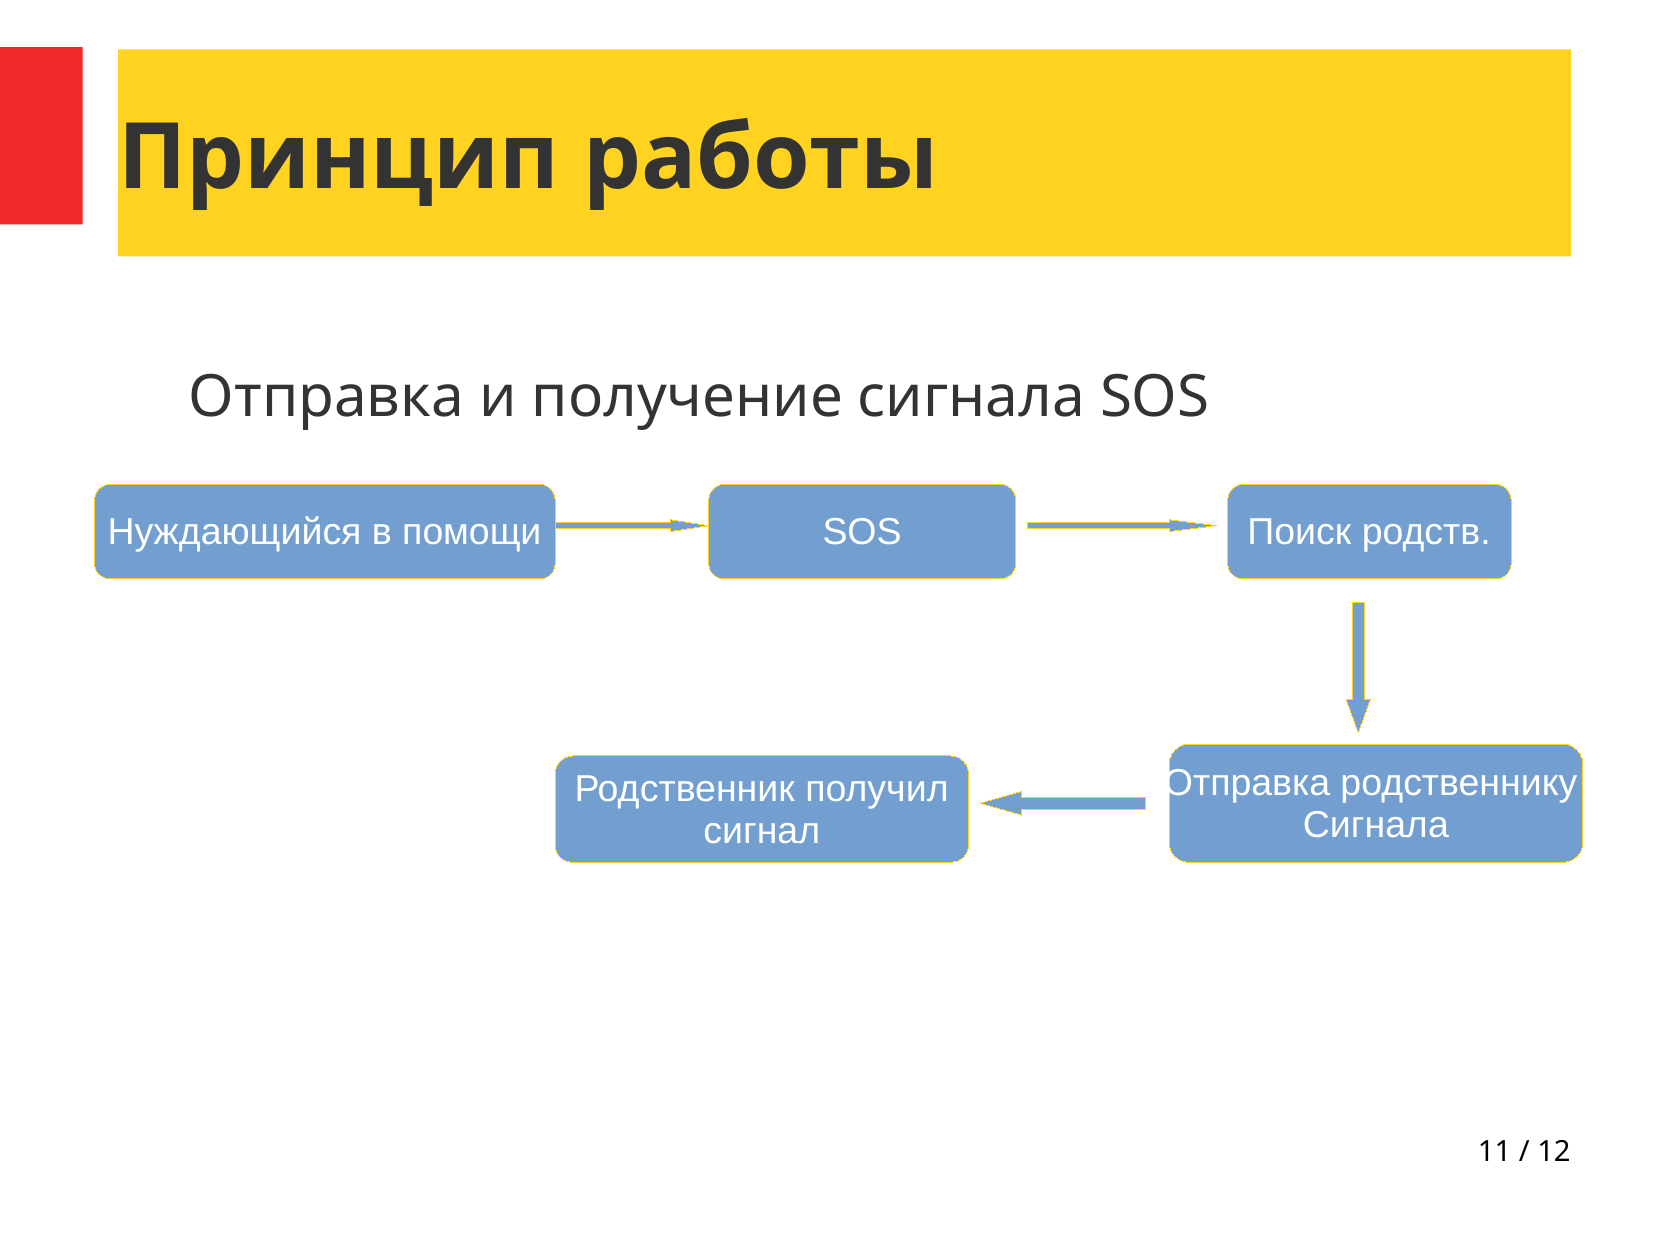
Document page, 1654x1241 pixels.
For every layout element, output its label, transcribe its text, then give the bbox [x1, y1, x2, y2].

text_box [1346, 602, 1371, 733]
text_box Родственник получил сигнал [555, 755, 969, 863]
title Принцип работы [118, 49, 1571, 257]
text_box Поиск родств. [1227, 484, 1512, 579]
text_box Отправка родственнику Сигнала [1169, 744, 1583, 863]
text_box Нуждающийся в помощи [94, 484, 556, 579]
text_box SOS [708, 484, 1016, 579]
text_box [980, 791, 1146, 816]
text_box [1027, 519, 1217, 532]
list Отправка и получение сигнала SOS [118, 354, 1536, 449]
text_box [555, 519, 709, 532]
